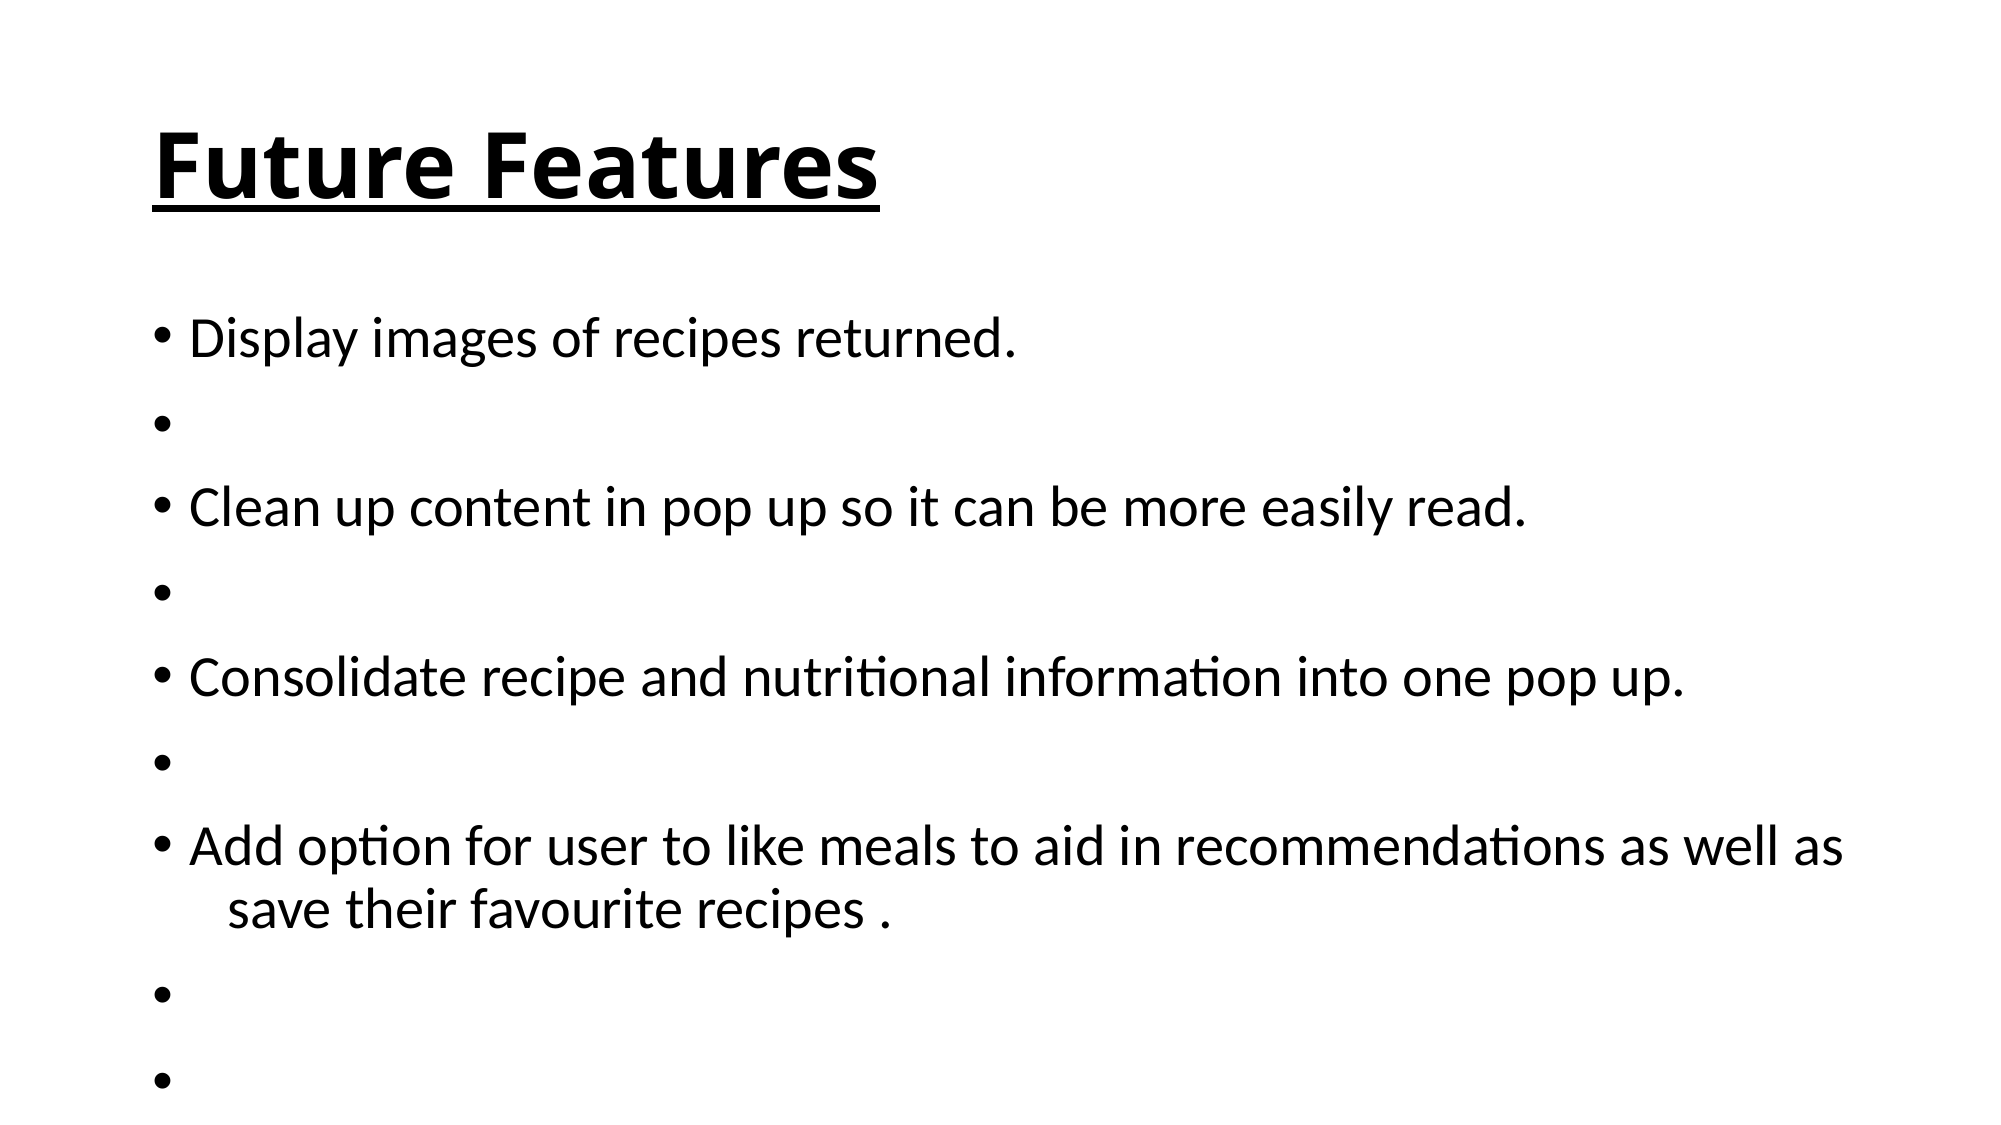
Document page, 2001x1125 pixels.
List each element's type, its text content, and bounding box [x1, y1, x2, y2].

list Display images of recipes returned. Clean up content in pop up so it can be more easily read. Consolidate recipe and nutritional information into one pop up. Add option for user to like meals to aid in recommendations as well as save their favourite recipes . [137, 299, 1863, 1014]
title Future Features [137, 59, 1863, 278]
